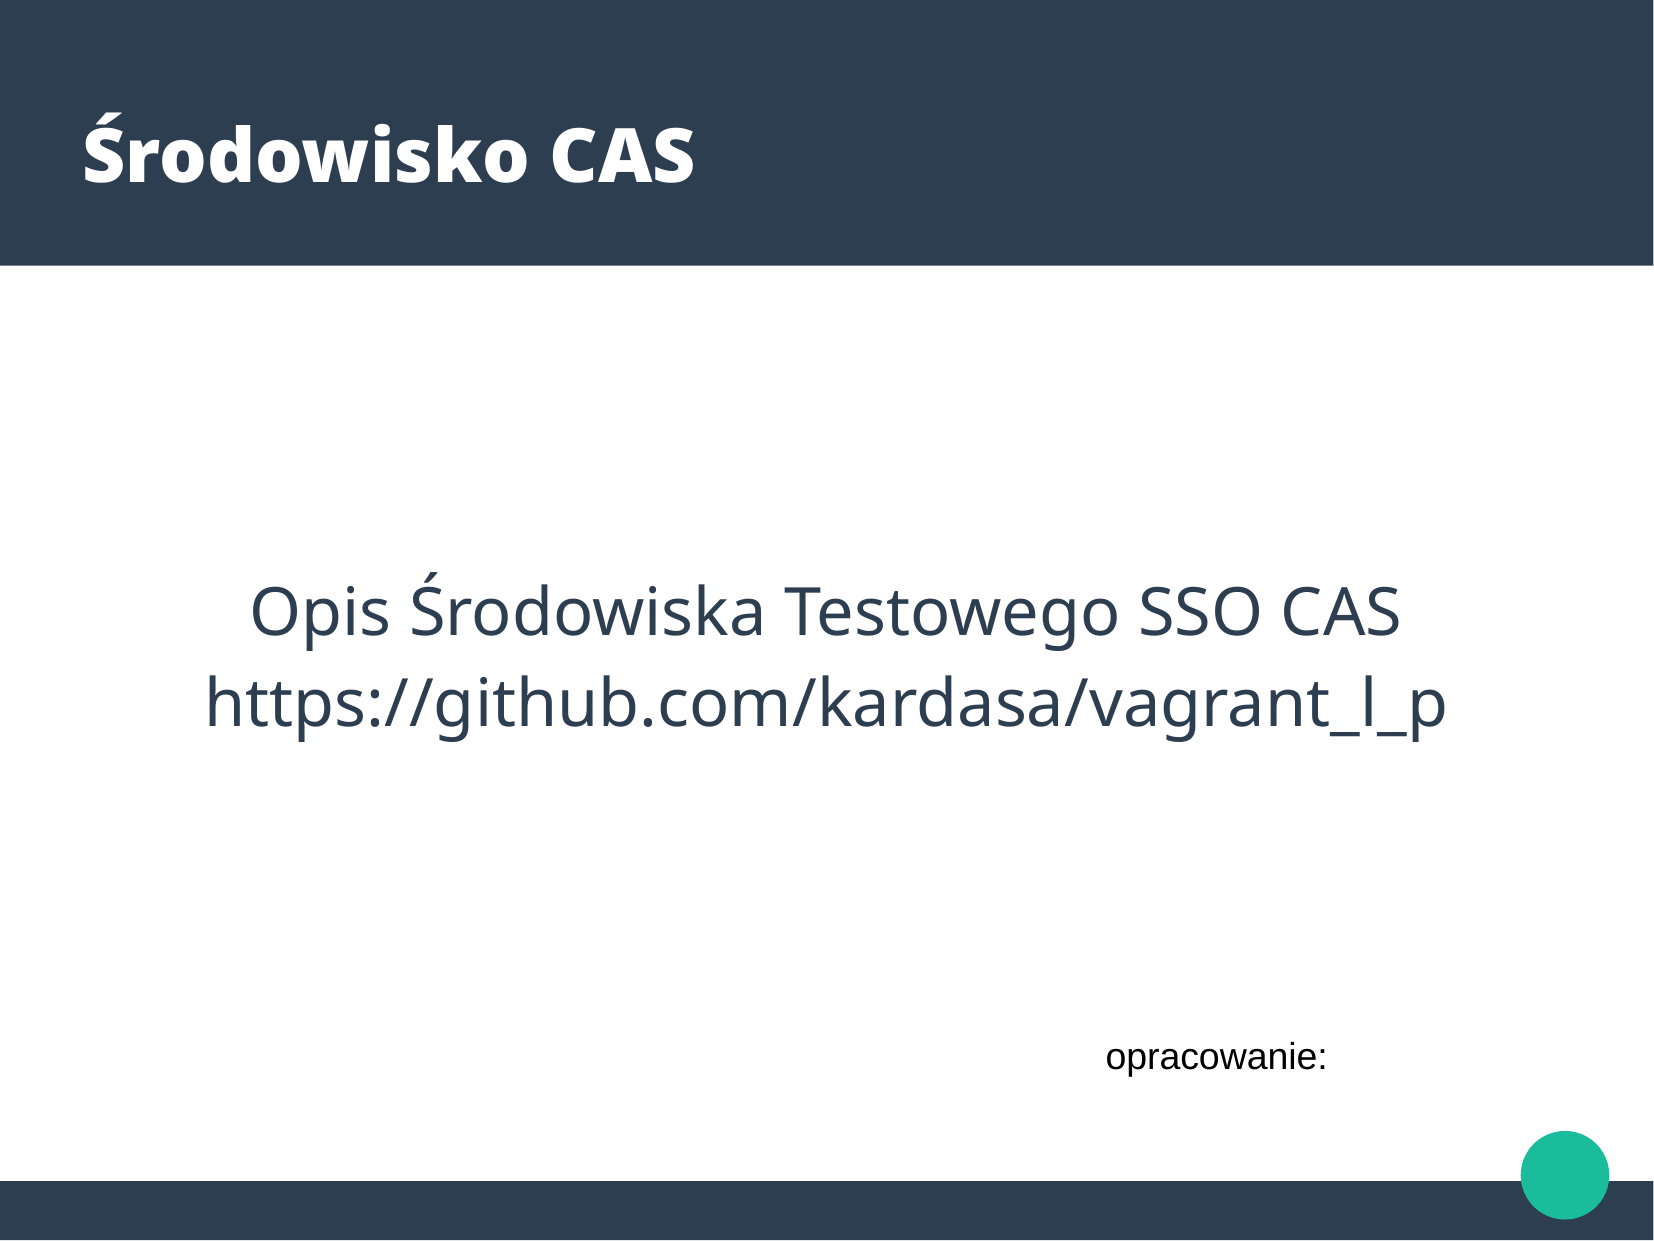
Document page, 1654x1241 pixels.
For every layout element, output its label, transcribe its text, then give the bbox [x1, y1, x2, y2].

subtitle Opis Środowiska Testowego SSO CAS https://github.com/kardasa/vagrant_l_p [82, 295, 1571, 1015]
title Środowisko CAS [82, 0, 1430, 295]
text_box opracowanie: Andrzej Kardaś [1090, 1028, 1610, 1099]
